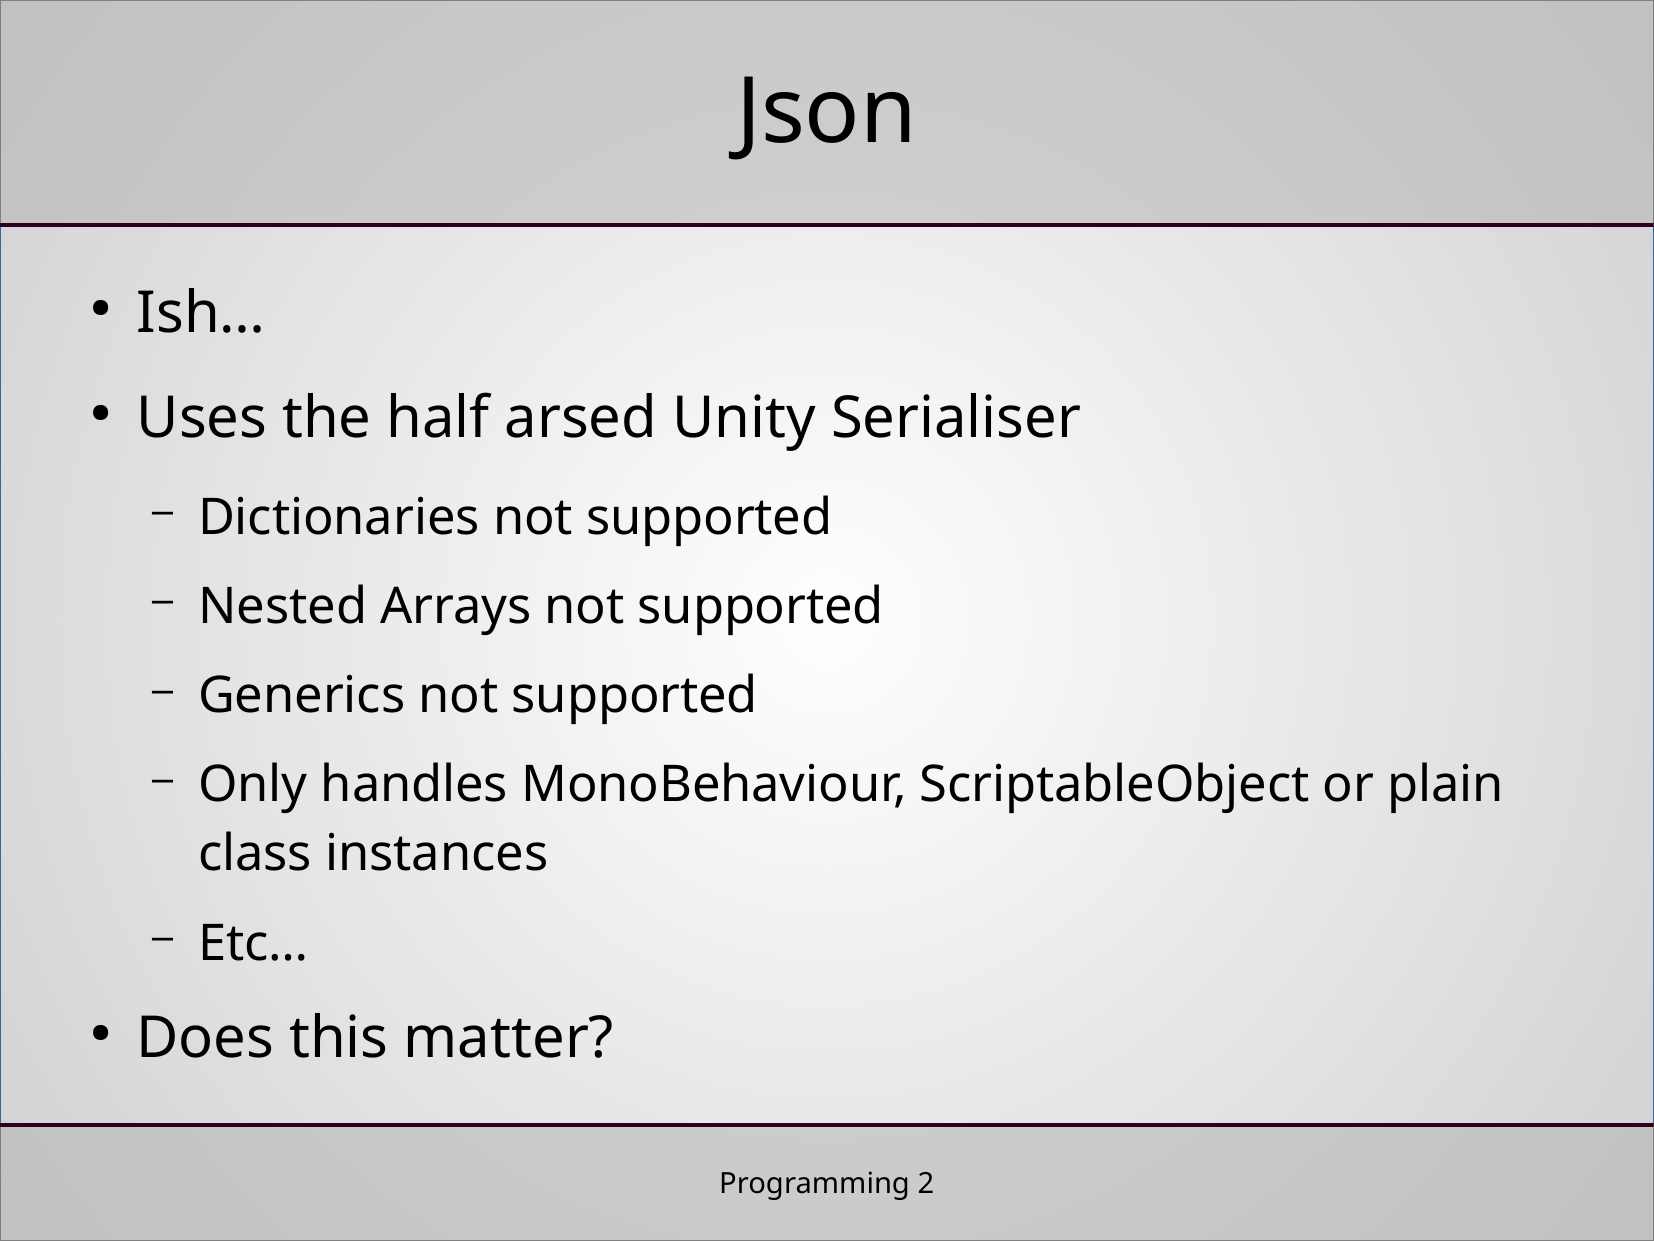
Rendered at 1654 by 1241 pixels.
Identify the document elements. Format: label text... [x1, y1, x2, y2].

list Ish… Uses the half arsed Unity Serialiser Dictionaries not supported Nested Arrays not supported Generics not supported Only handles MonoBehaviour, ScriptableObject or plain class instances Etc… Does this matter? [75, 270, 1571, 1075]
title Json [82, 34, 1571, 181]
